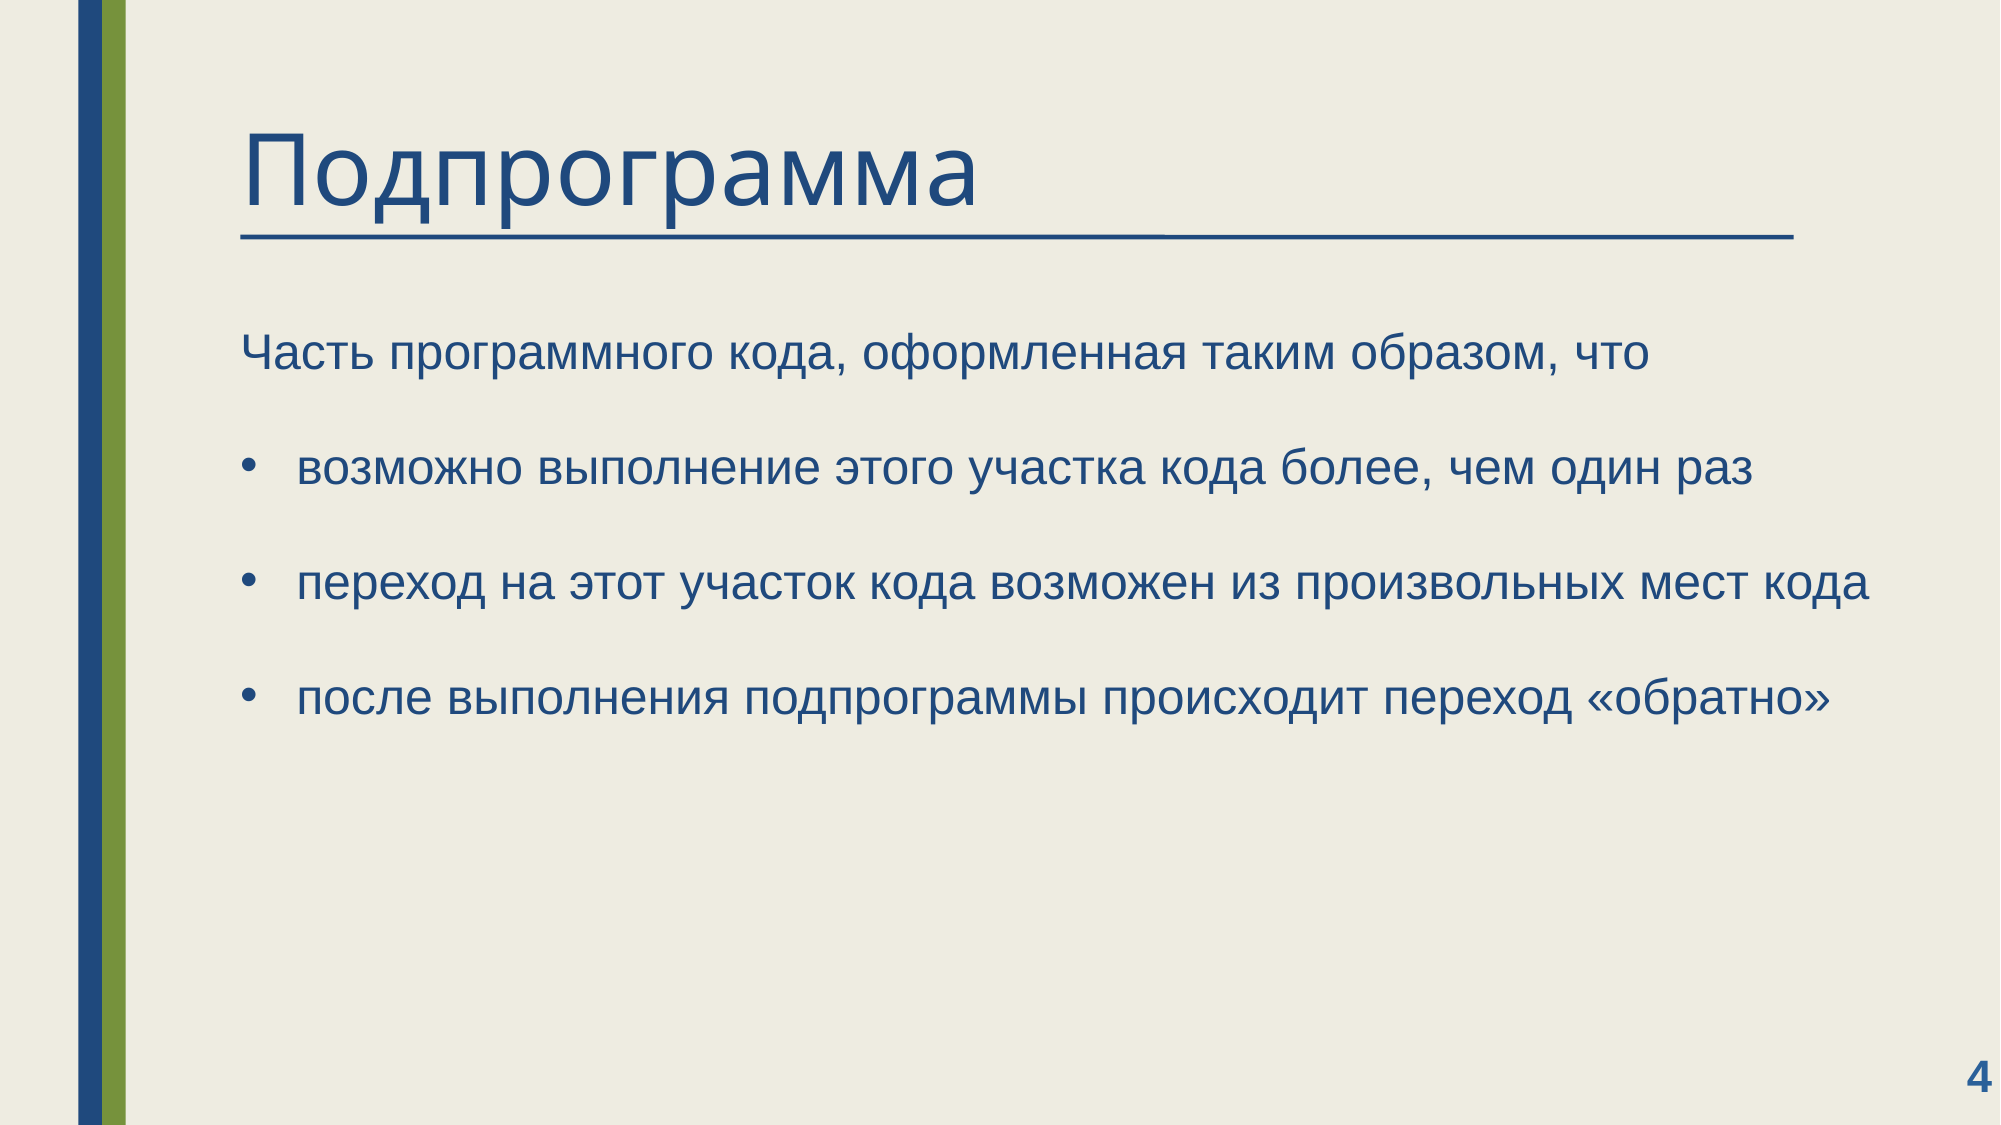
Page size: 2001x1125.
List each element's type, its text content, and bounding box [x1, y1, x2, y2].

text_box 36 [1766, 1043, 1998, 1125]
list Часть программного кода, оформленная таким образом, что возможно выполнение этого участка кода более, чем один раз переход на этот участок кода возможен из произвольных мест кода после выполнения подпрограммы происходит переход «обратно» [225, 281, 1943, 1013]
title Подпрограмма [225, 112, 1975, 231]
